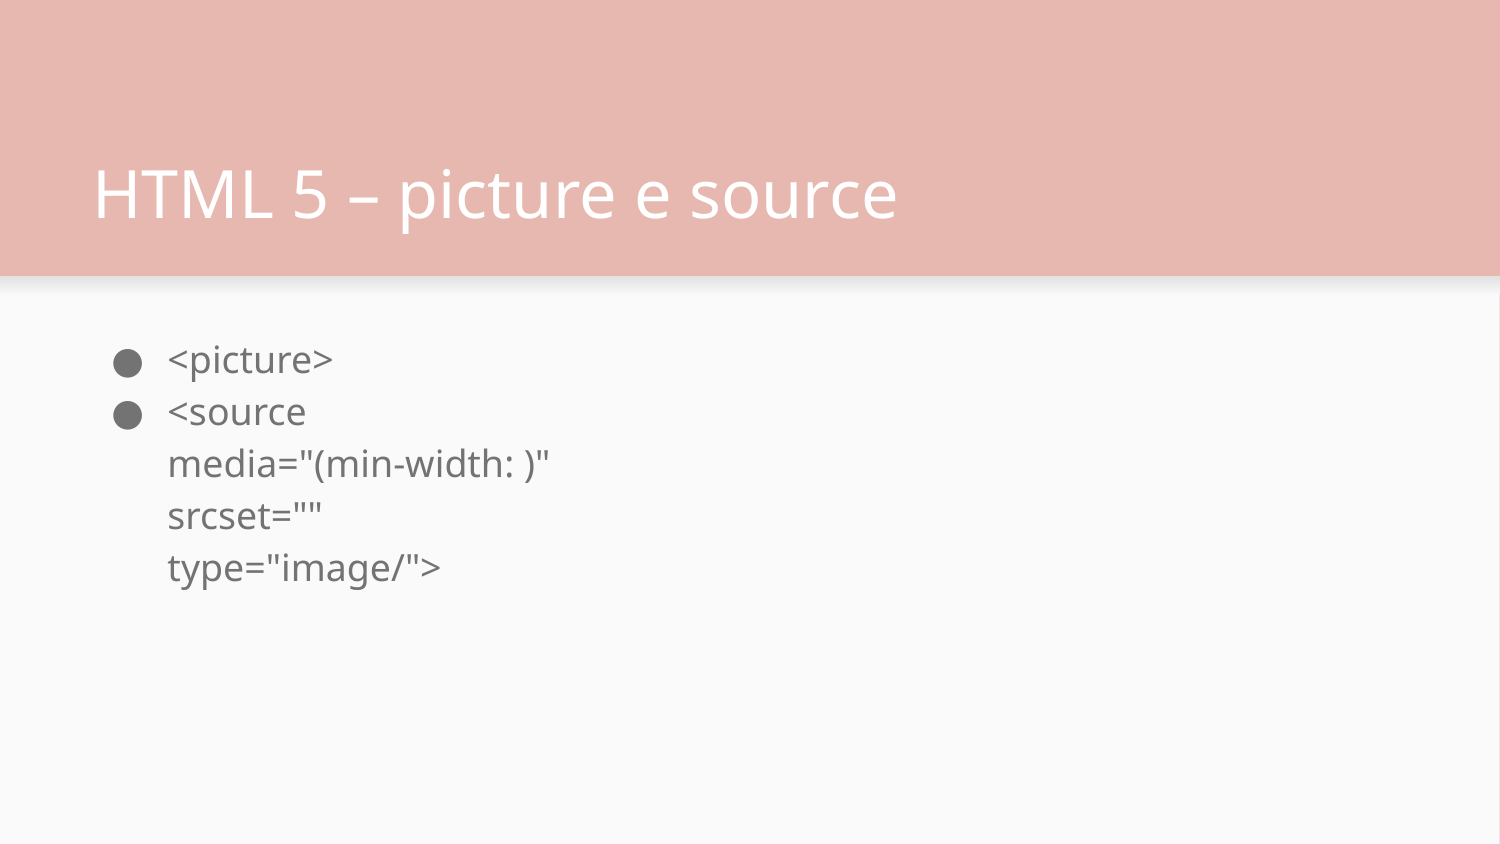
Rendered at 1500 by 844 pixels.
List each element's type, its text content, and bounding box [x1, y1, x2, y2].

title HTML 5 – picture e source [77, 121, 1427, 248]
list <picture> <source media="(min-width: )" srcset="" type="image/"> [77, 314, 1427, 760]
